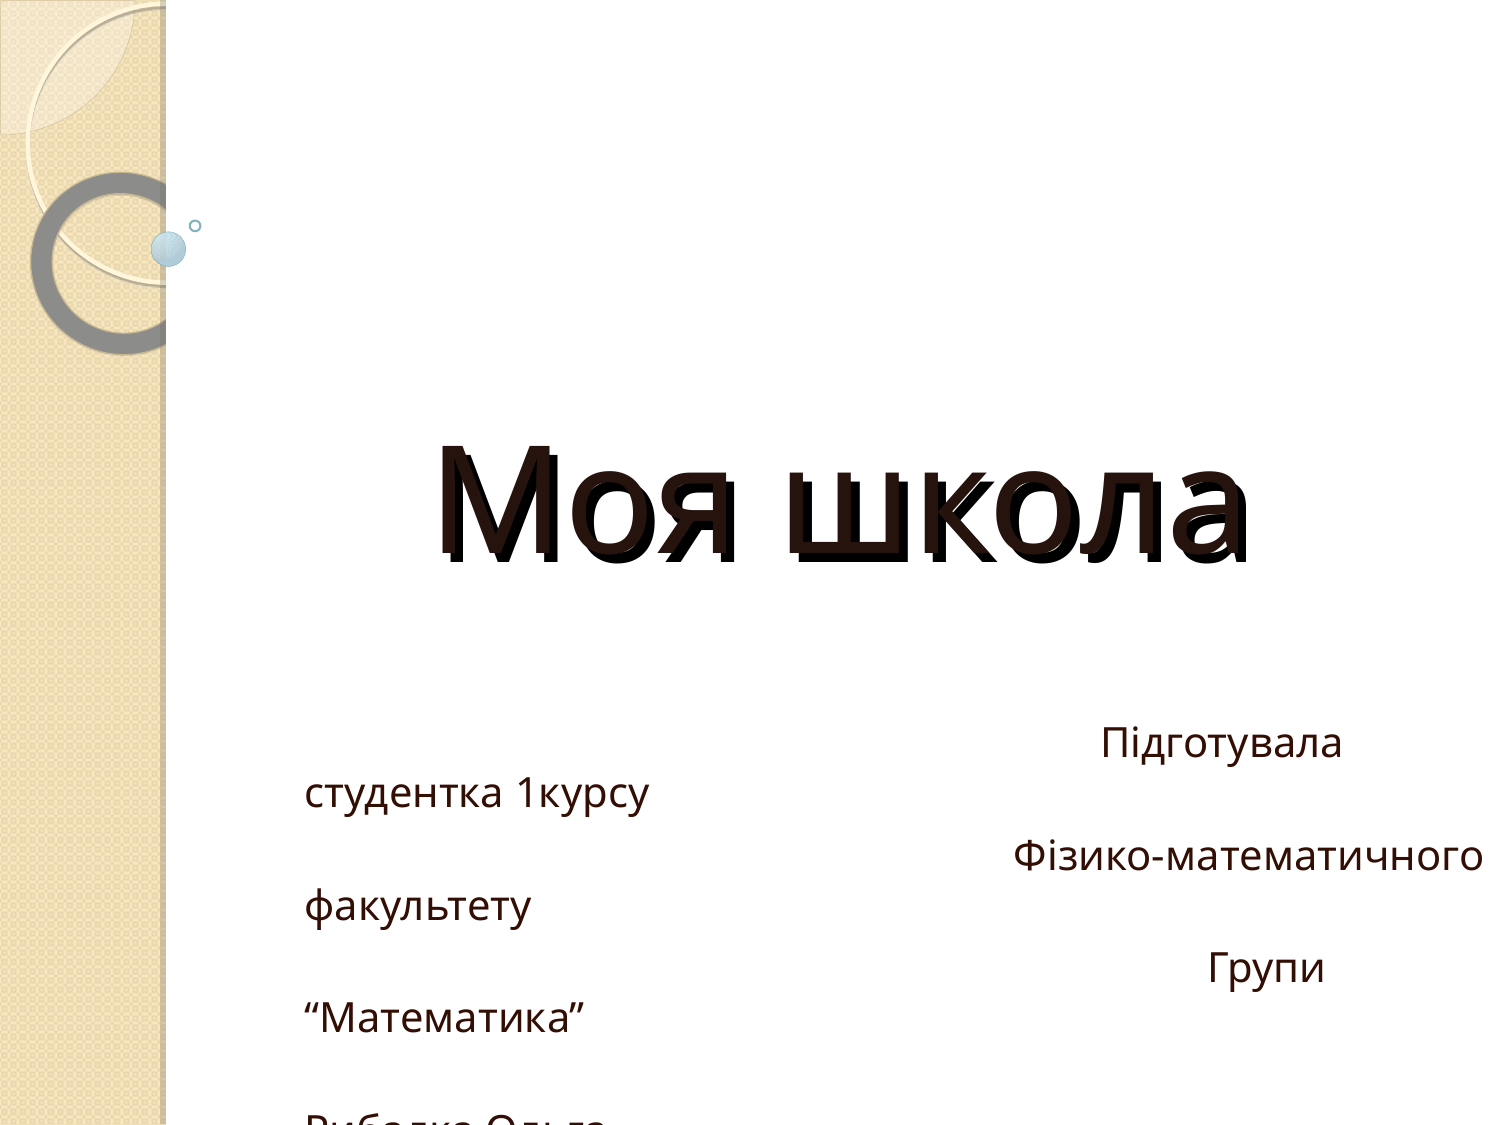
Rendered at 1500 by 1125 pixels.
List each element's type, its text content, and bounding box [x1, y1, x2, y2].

subtitle Підготувала студентка 1курсу Фізико-математичного факультету Групи “Математика” Рибалка Ольга [285, 716, 1500, 1004]
title Моя школа [218, 349, 1434, 592]
